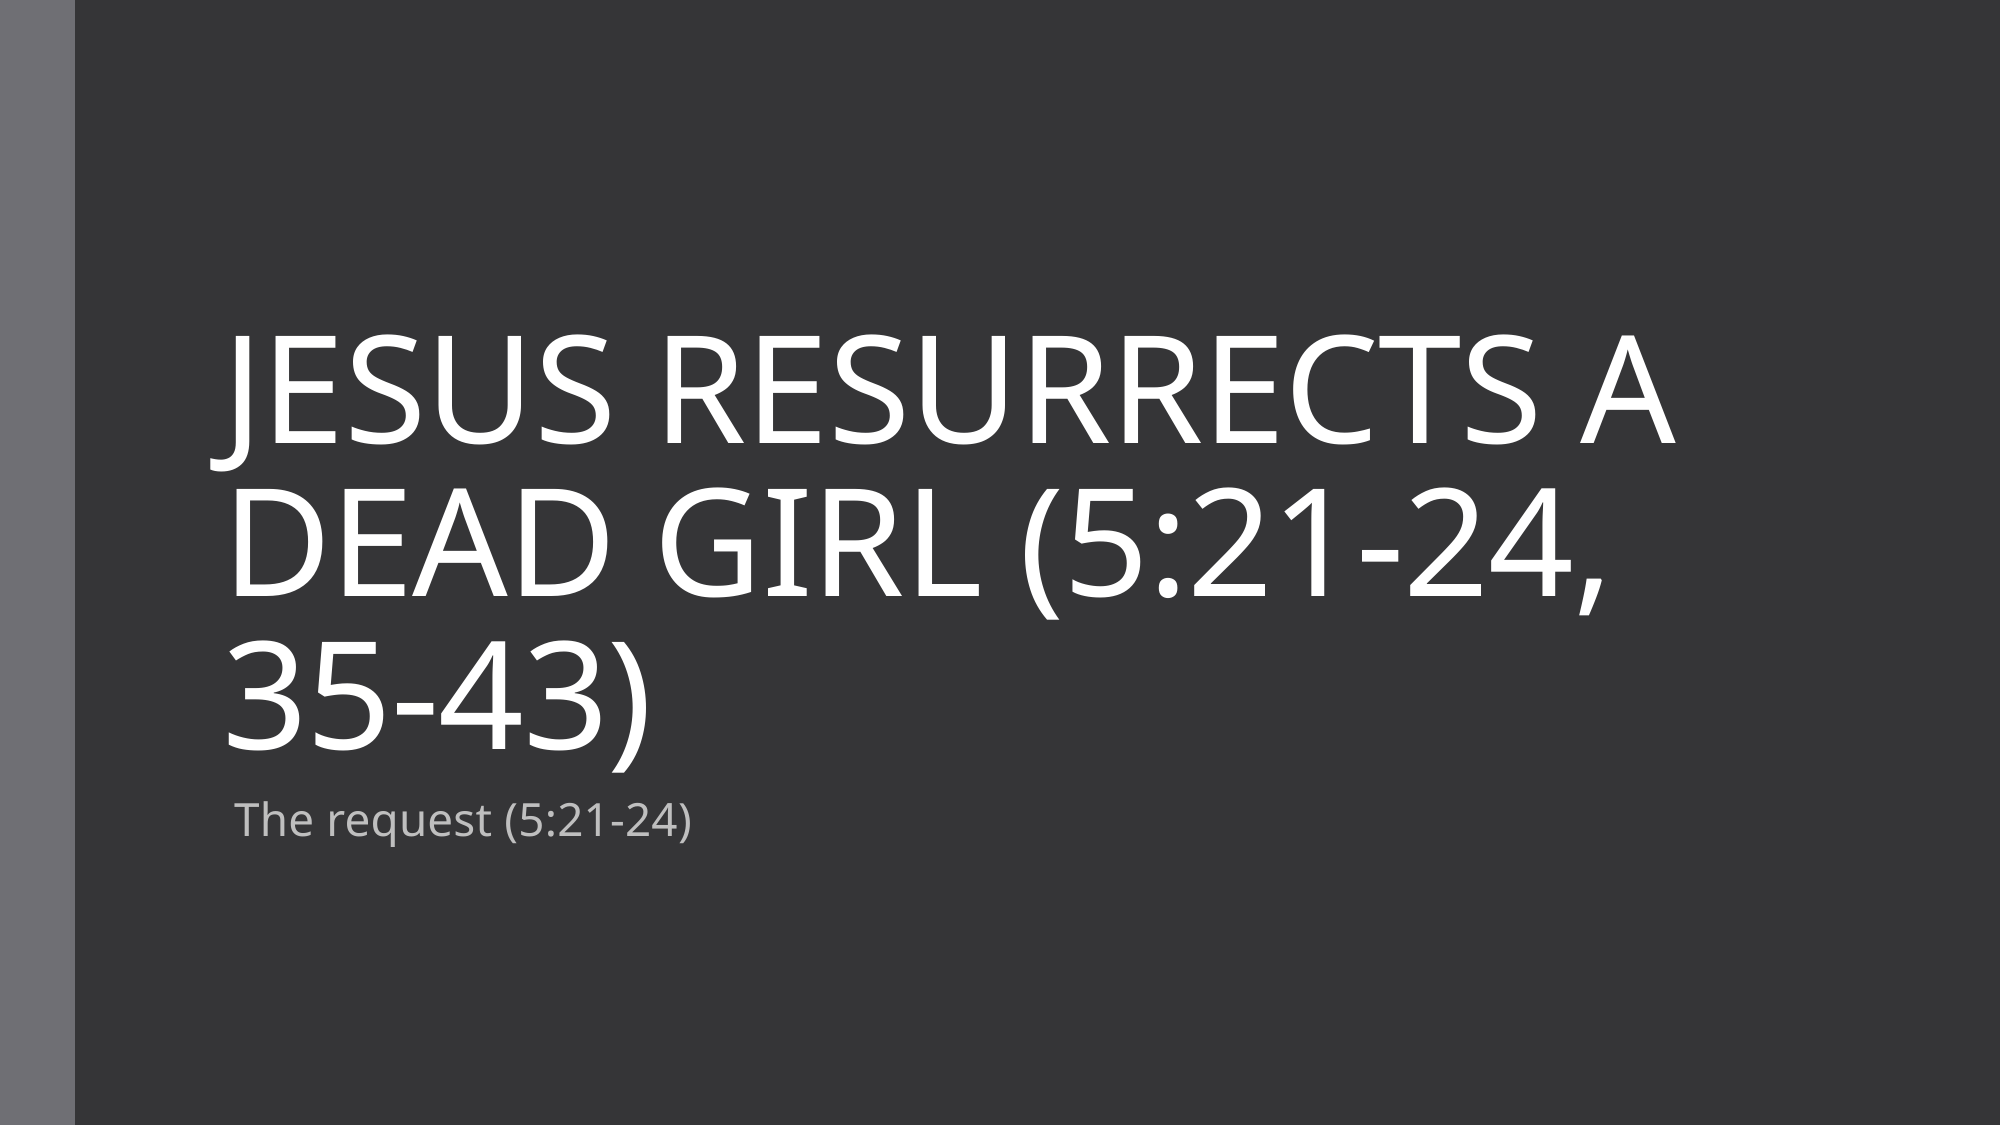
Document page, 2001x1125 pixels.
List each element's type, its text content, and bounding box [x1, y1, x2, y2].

title JESUS RESURRECTS A DEAD GIRL (5:21-24, 35-43) [206, 124, 1752, 787]
subtitle The request (5:21-24) [206, 787, 1752, 1066]
